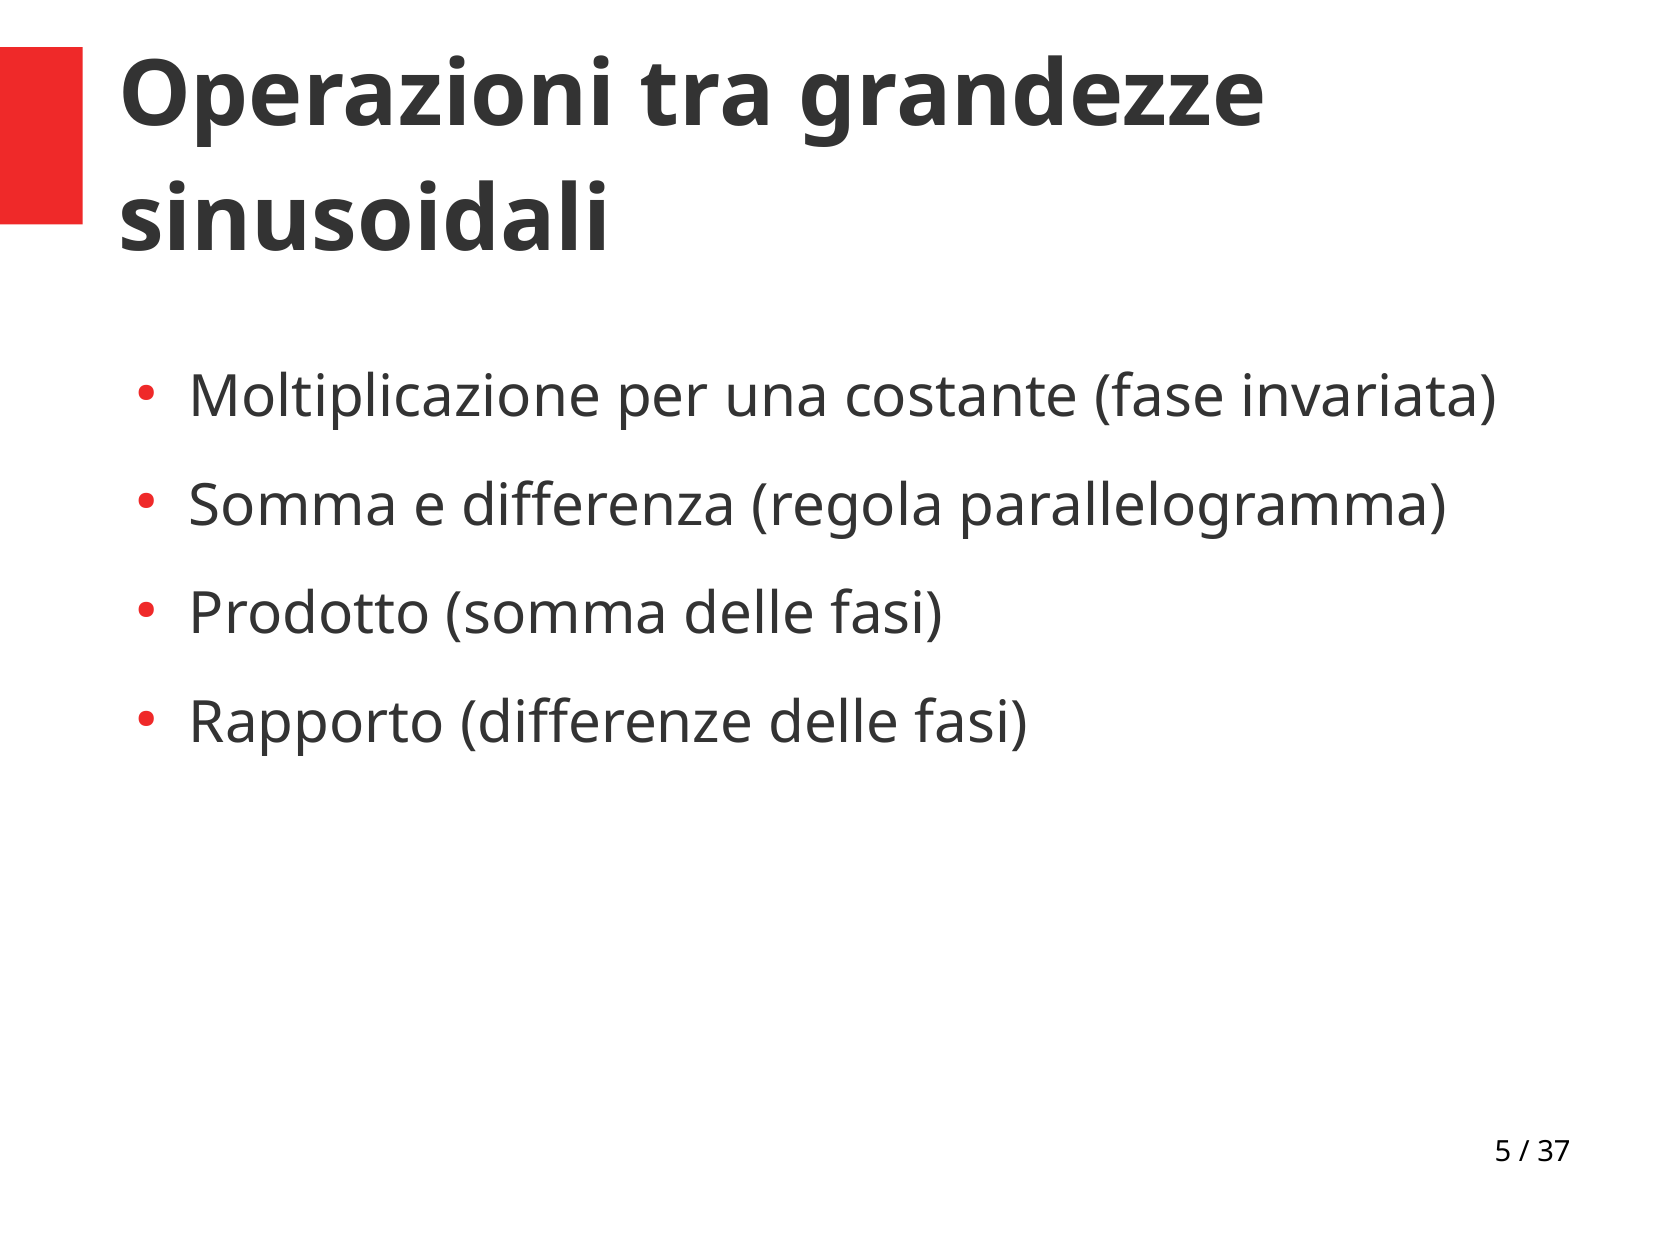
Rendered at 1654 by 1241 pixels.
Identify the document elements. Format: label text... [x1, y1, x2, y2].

list Moltiplicazione per una costante (fase invariata) Somma e differenza (regola parallelogramma) Prodotto (somma delle fasi) Rapporto (differenze delle fasi) [118, 354, 1536, 1074]
title Operazioni tra grandezze sinusoidali [118, 45, 1571, 260]
